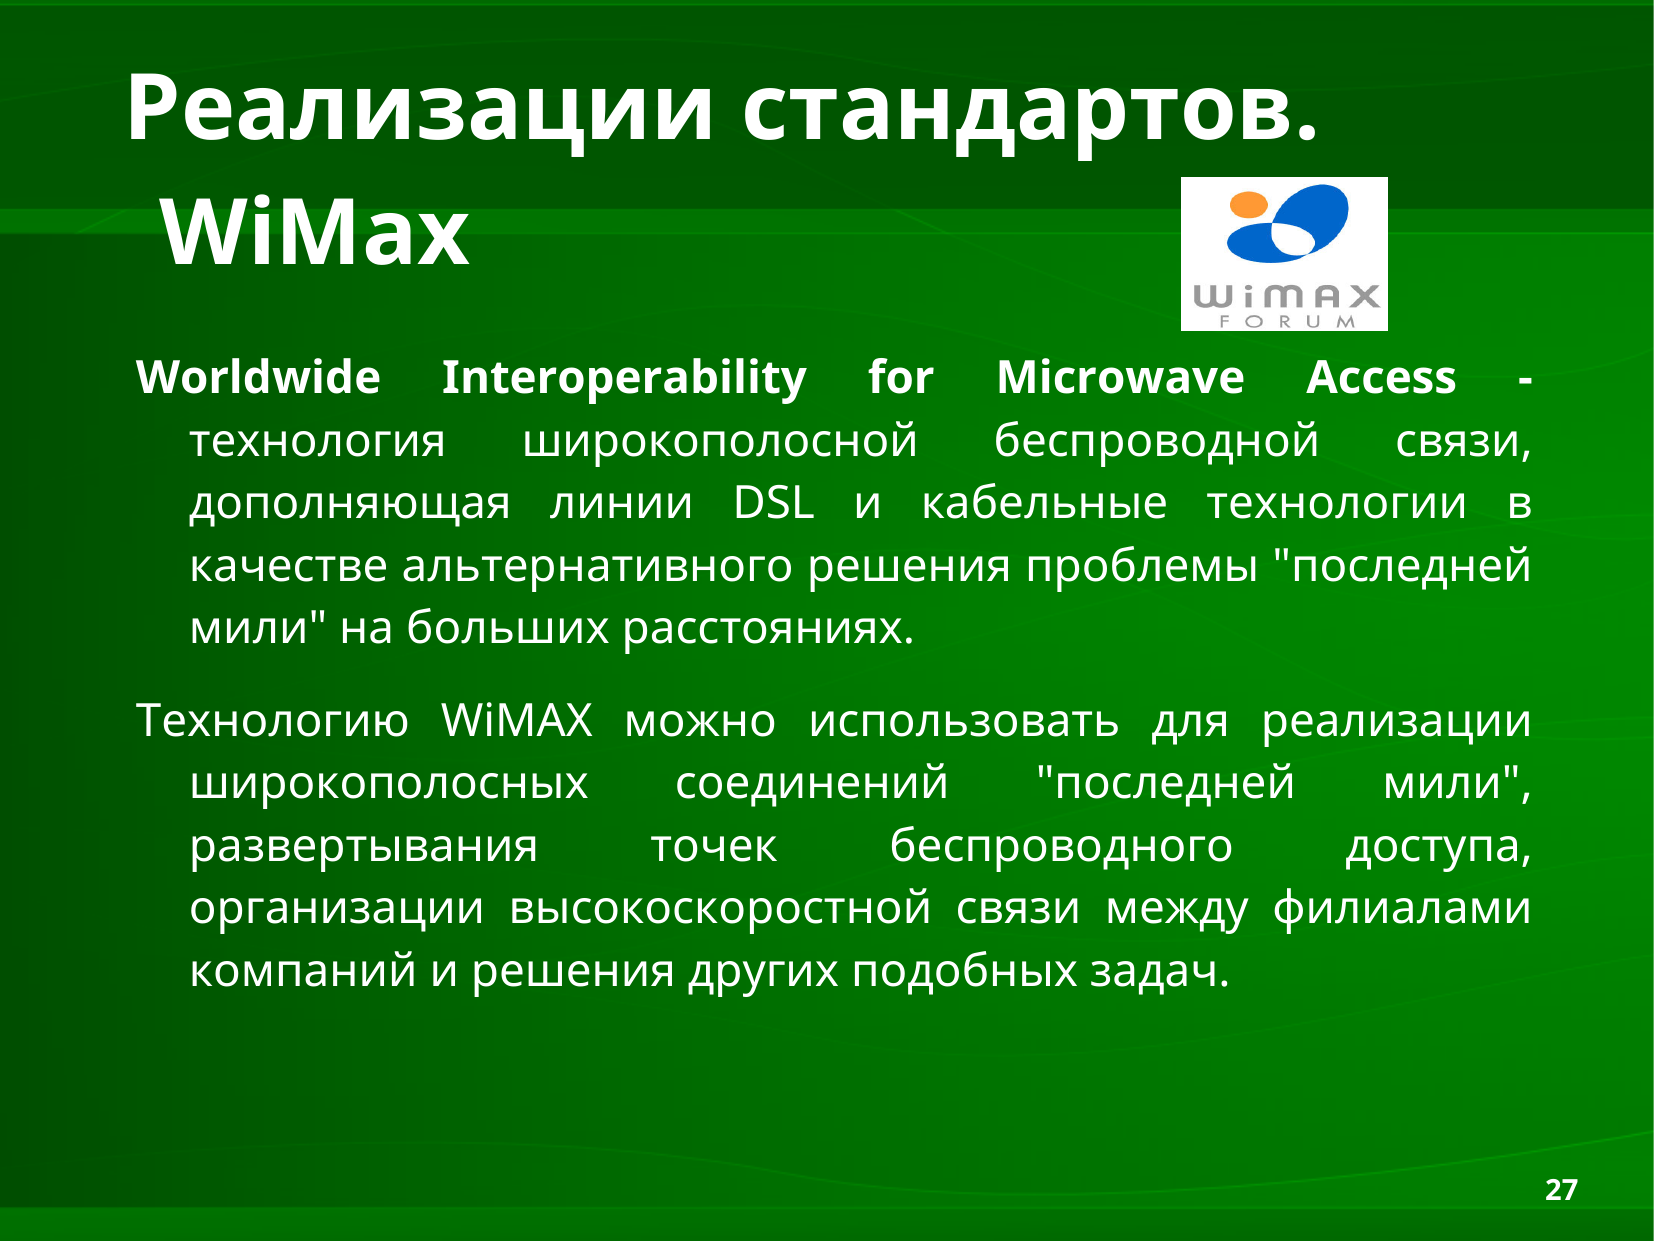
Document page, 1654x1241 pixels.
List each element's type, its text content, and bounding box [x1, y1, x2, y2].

list Worldwide Interoperability for Microwave Access - технология широкополосной беспроводной связи, дополняющая линии DSL и кабельные технологии в качестве альтернативного решения проблемы "последней мили" на больших расстояниях. Технологию WiMAX можно использовать для реализации широкополосных соединений "последней мили", развертывания точек беспроводного доступа, организации высокоскоростной связи между филиалами компаний и решения других подобных задач. [118, 344, 1534, 1127]
title Реализации стандартов. WiMax [88, 54, 1577, 278]
picture [0, 0, 1654, 1241]
